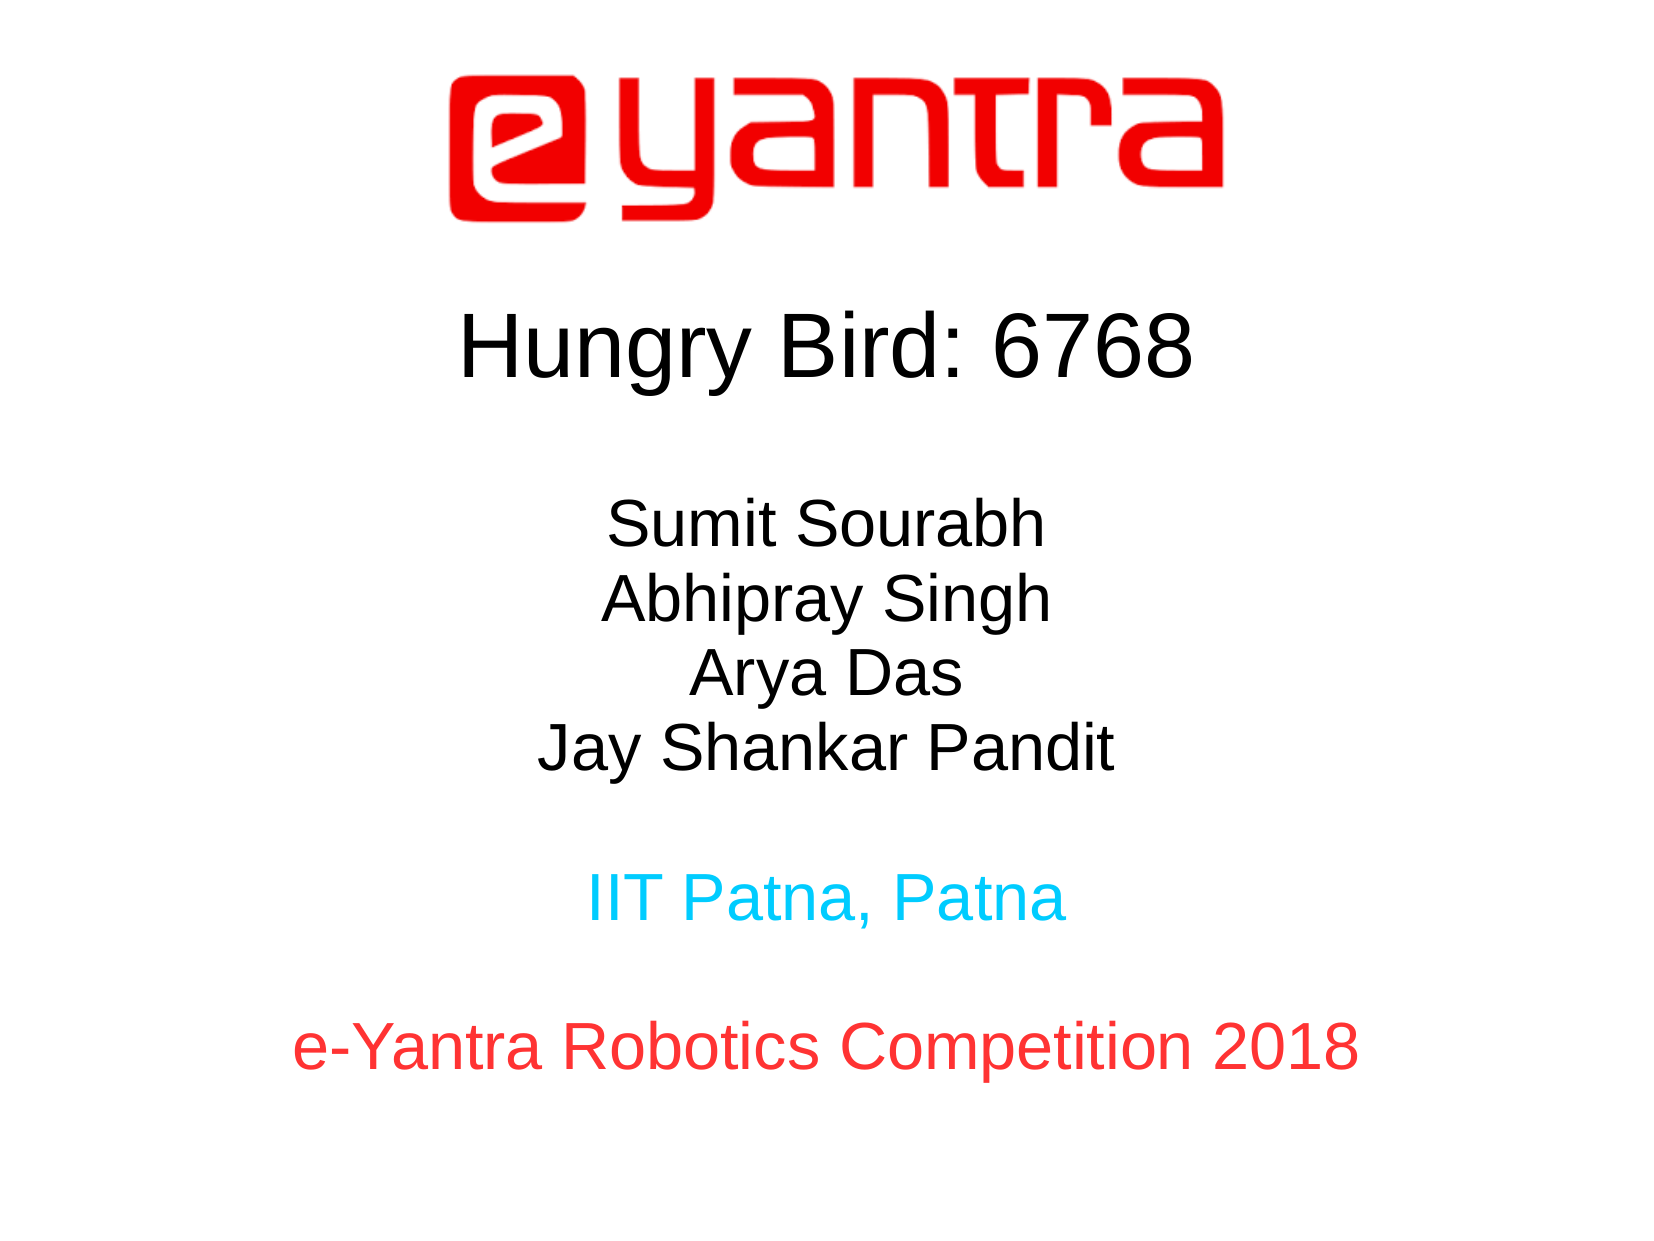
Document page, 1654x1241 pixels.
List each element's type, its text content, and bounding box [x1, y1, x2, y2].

title Hungry Bird: 6768 [82, 241, 1571, 425]
subtitle Sumit Sourabh Abhipray Singh Arya Das Jay Shankar Pandit IIT Patna, Patna e-Yantra Robotics Competition 2018 [82, 425, 1571, 1145]
picture [444, 70, 1229, 228]
